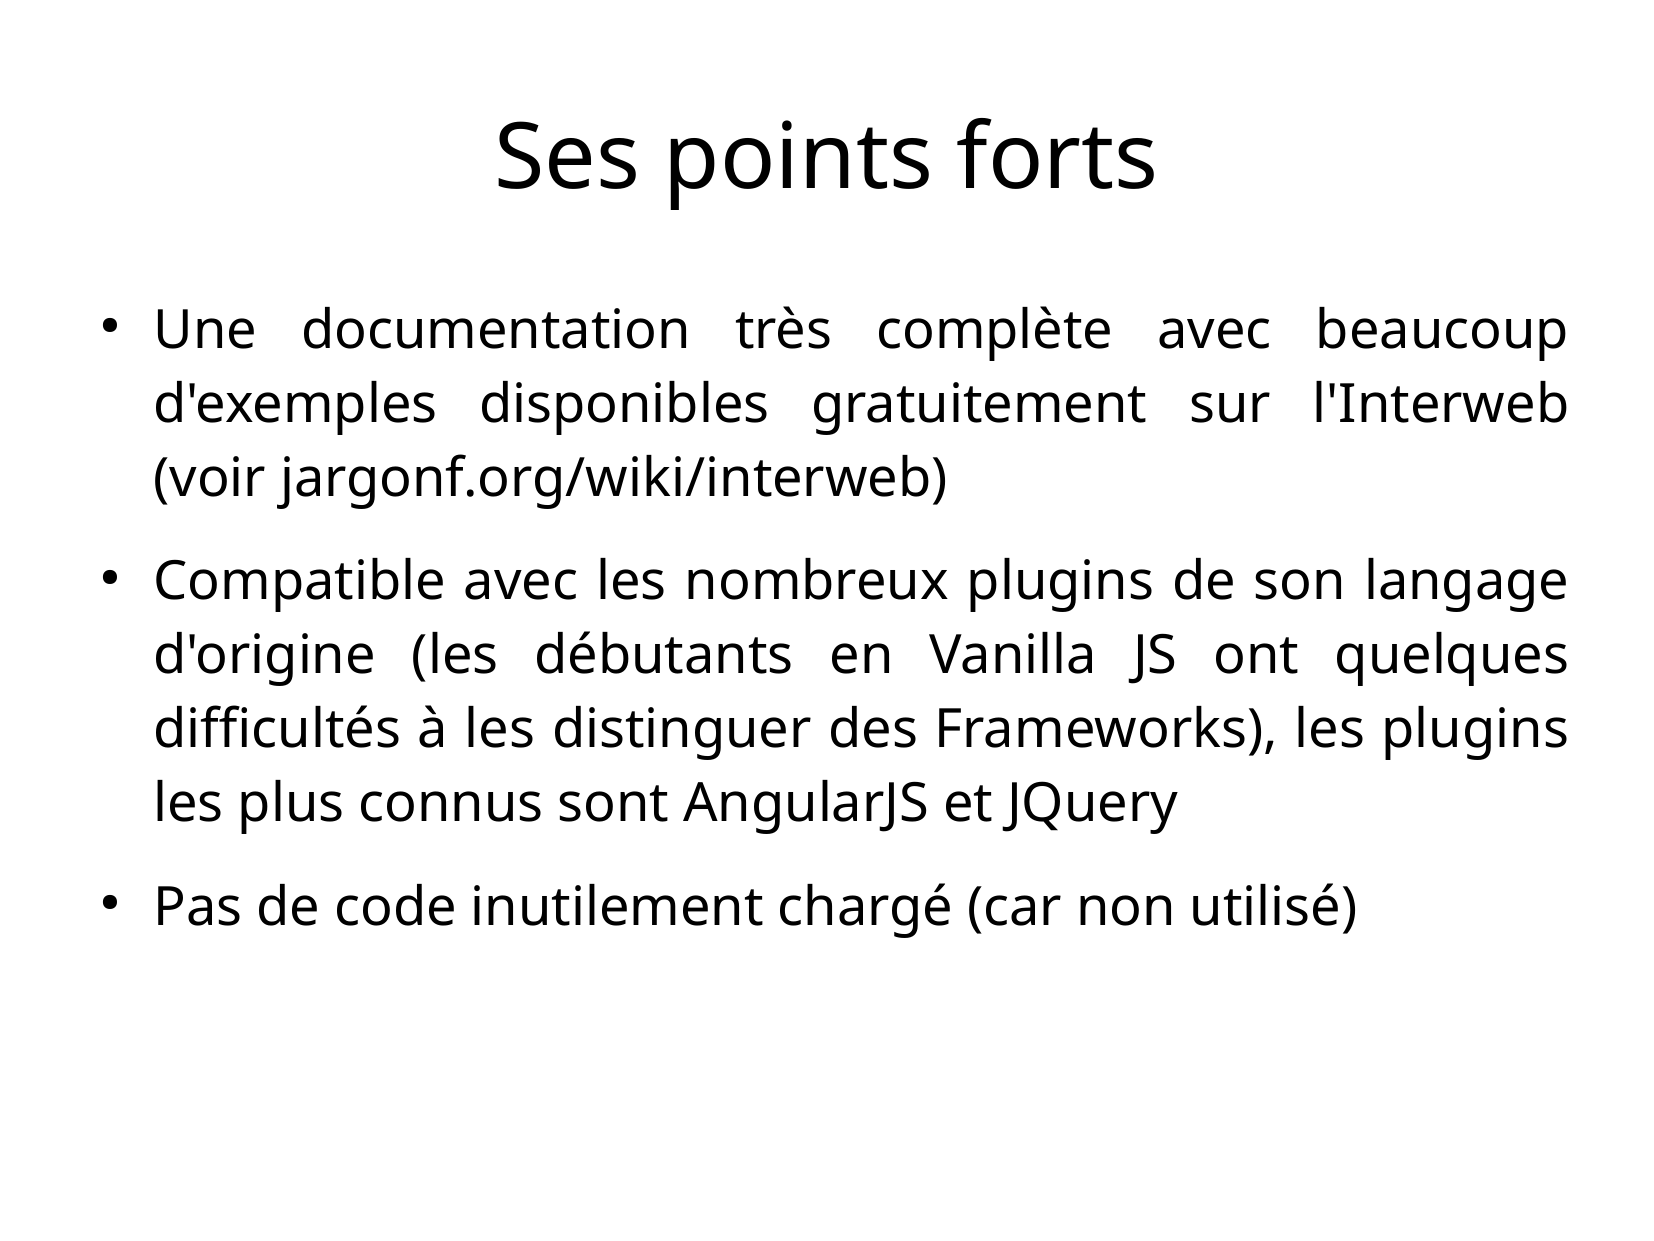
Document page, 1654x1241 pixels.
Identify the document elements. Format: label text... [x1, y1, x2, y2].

title Ses points forts [82, 49, 1571, 257]
list Une documentation très complète avec beaucoup d'exemples disponibles gratuitement sur l'Interweb (voir jargonf.org/wiki/interweb) Compatible avec les nombreux plugins de son langage d'origine (les débutants en Vanilla JS ont quelques difficultés à les distinguer des Frameworks), les plugins les plus connus sont AngularJS et JQuery Pas de code inutilement chargé (car non utilisé) [82, 290, 1571, 1010]
